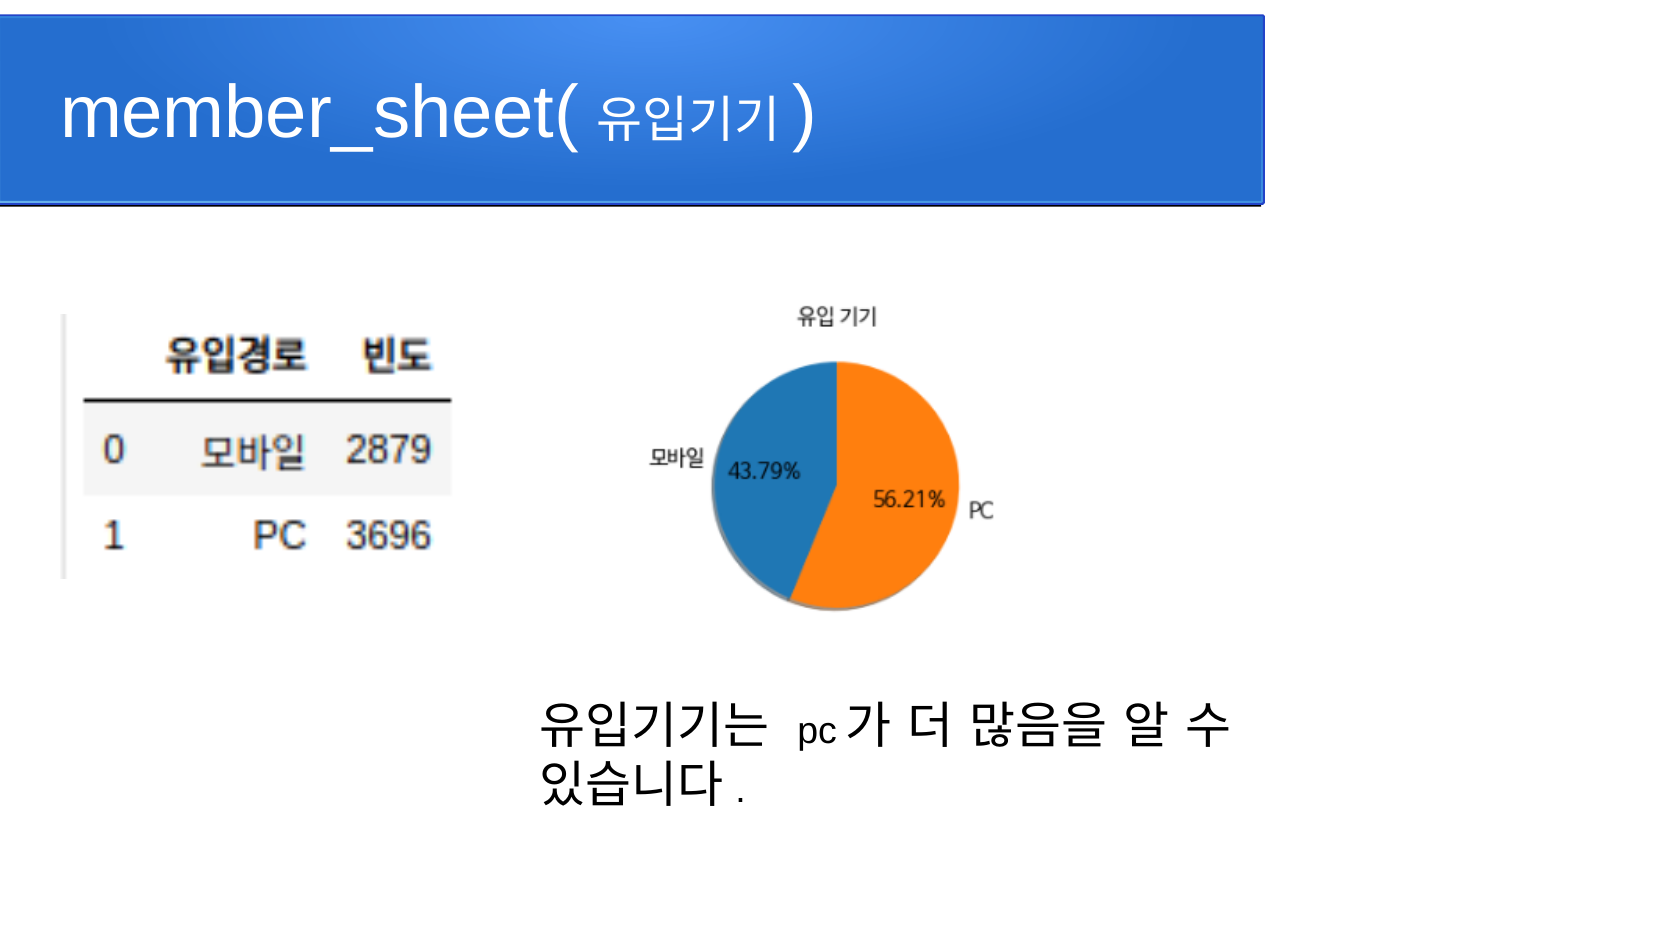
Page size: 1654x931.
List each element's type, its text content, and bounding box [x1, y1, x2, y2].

text_box 유입기기는 pc가 더 많음을 알 수 있습니다. [525, 690, 1411, 931]
picture [60, 314, 481, 579]
title member_sheet(유입기기) [60, 35, 1235, 189]
picture [640, 297, 1020, 630]
